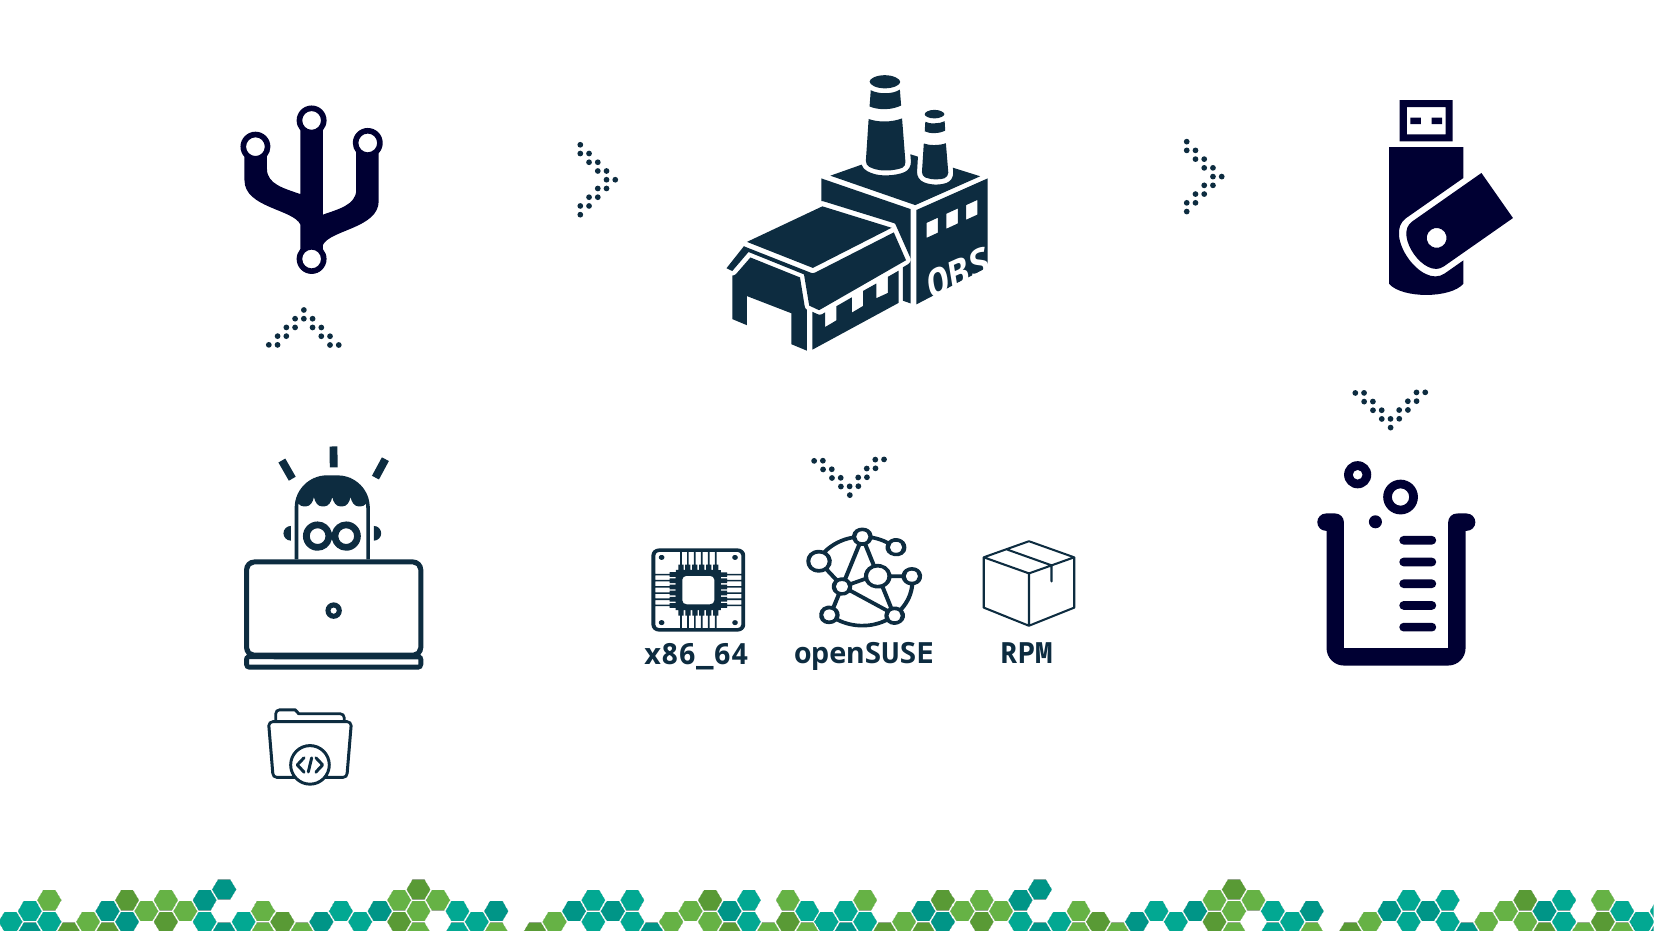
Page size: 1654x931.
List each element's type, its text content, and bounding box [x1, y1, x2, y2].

picture [206, 431, 461, 686]
picture [787, 415, 923, 625]
text_box OBS [877, 214, 1035, 339]
picture [1353, 99, 1550, 296]
picture [536, 118, 659, 241]
picture [0, 871, 1654, 931]
picture [648, 545, 749, 657]
picture [702, 58, 1012, 368]
picture [217, 95, 407, 389]
text_box RPM [939, 625, 1114, 765]
picture [1143, 115, 1266, 238]
picture [259, 696, 361, 798]
picture [1317, 348, 1476, 666]
text_box openSUSE [777, 625, 939, 765]
picture [971, 532, 1087, 625]
text_box x86_64 [620, 625, 772, 726]
